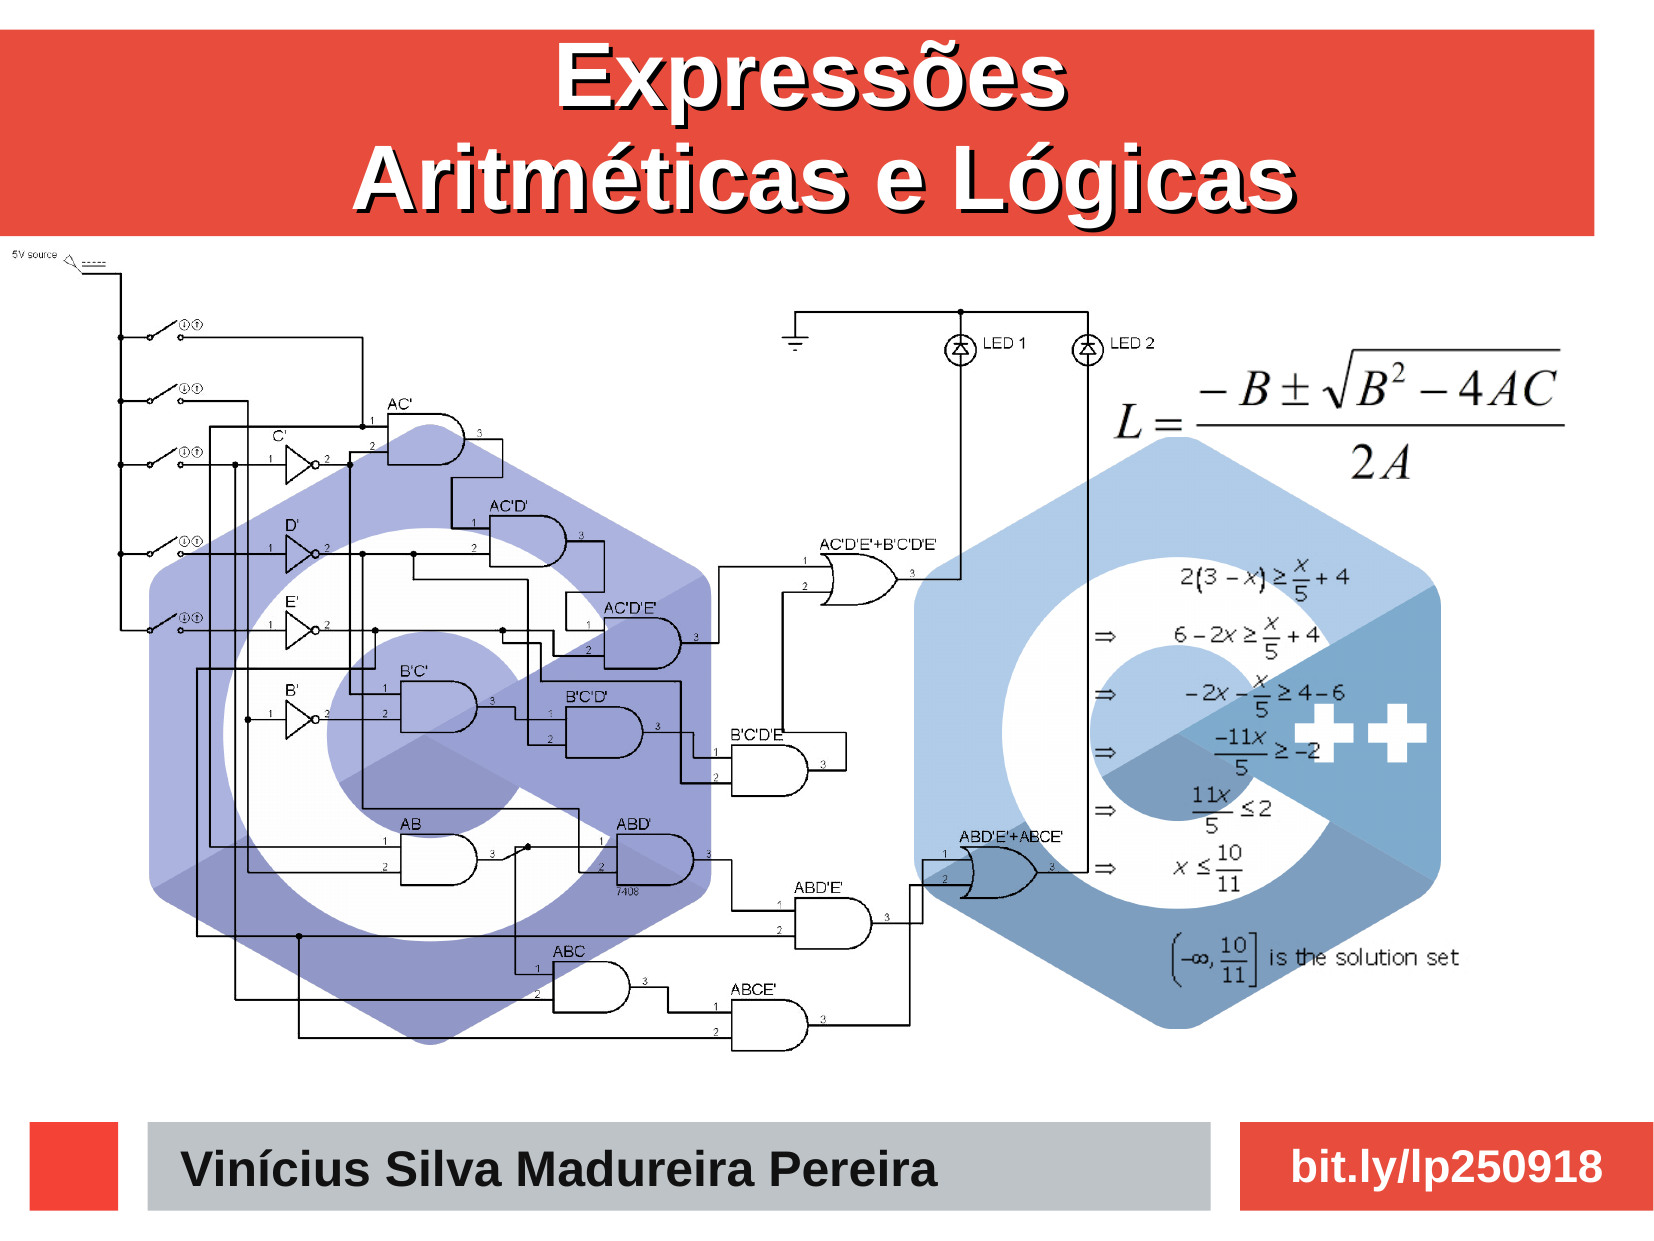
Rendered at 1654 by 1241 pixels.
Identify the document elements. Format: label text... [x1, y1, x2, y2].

text_box Vinícius Silva Madureira Pereira [165, 1133, 1170, 1205]
picture [12, 248, 1566, 1089]
text_box bit.ly/lp250918 [1228, 1133, 1654, 1205]
title Expressões Aritméticas e Lógicas [349, 0, 1304, 229]
